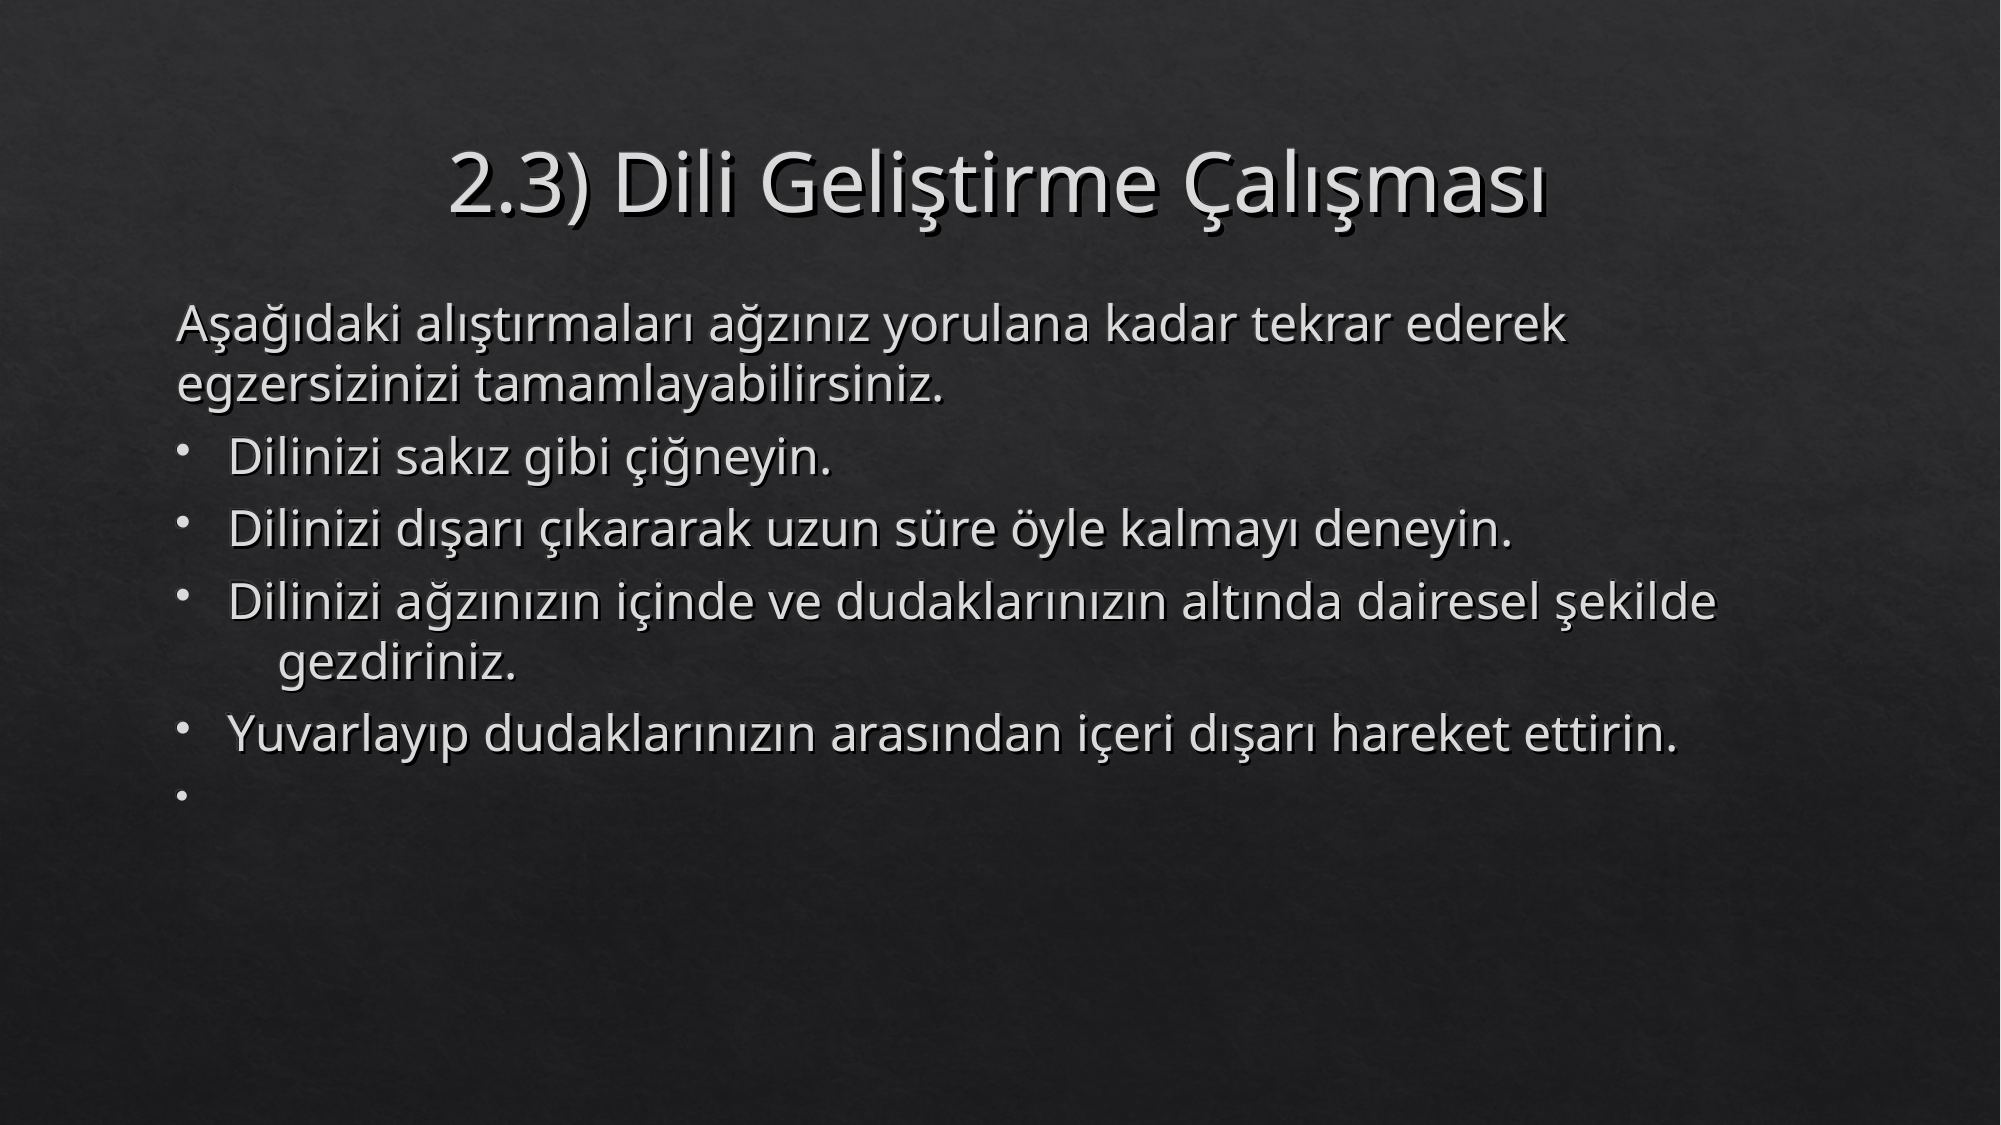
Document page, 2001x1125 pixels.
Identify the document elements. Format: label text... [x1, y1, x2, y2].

list Aşağıdaki alıştırmaları ağzınız yorulana kadar tekrar ederek egzersizinizi tamamlayabilirsiniz. Dilinizi sakız gibi çiğneyin. Dilinizi dışarı çıkararak uzun süre öyle kalmayı deneyin. Dilinizi ağzınızın içinde ve dudaklarınızın altında dairesel şekilde gezdiriniz. Yuvarlayıp dudaklarınızın arasından içeri dışarı hareket ettirin. [149, 284, 1849, 950]
title 2.3) Dili Geliştirme Çalışması [149, 99, 1849, 260]
